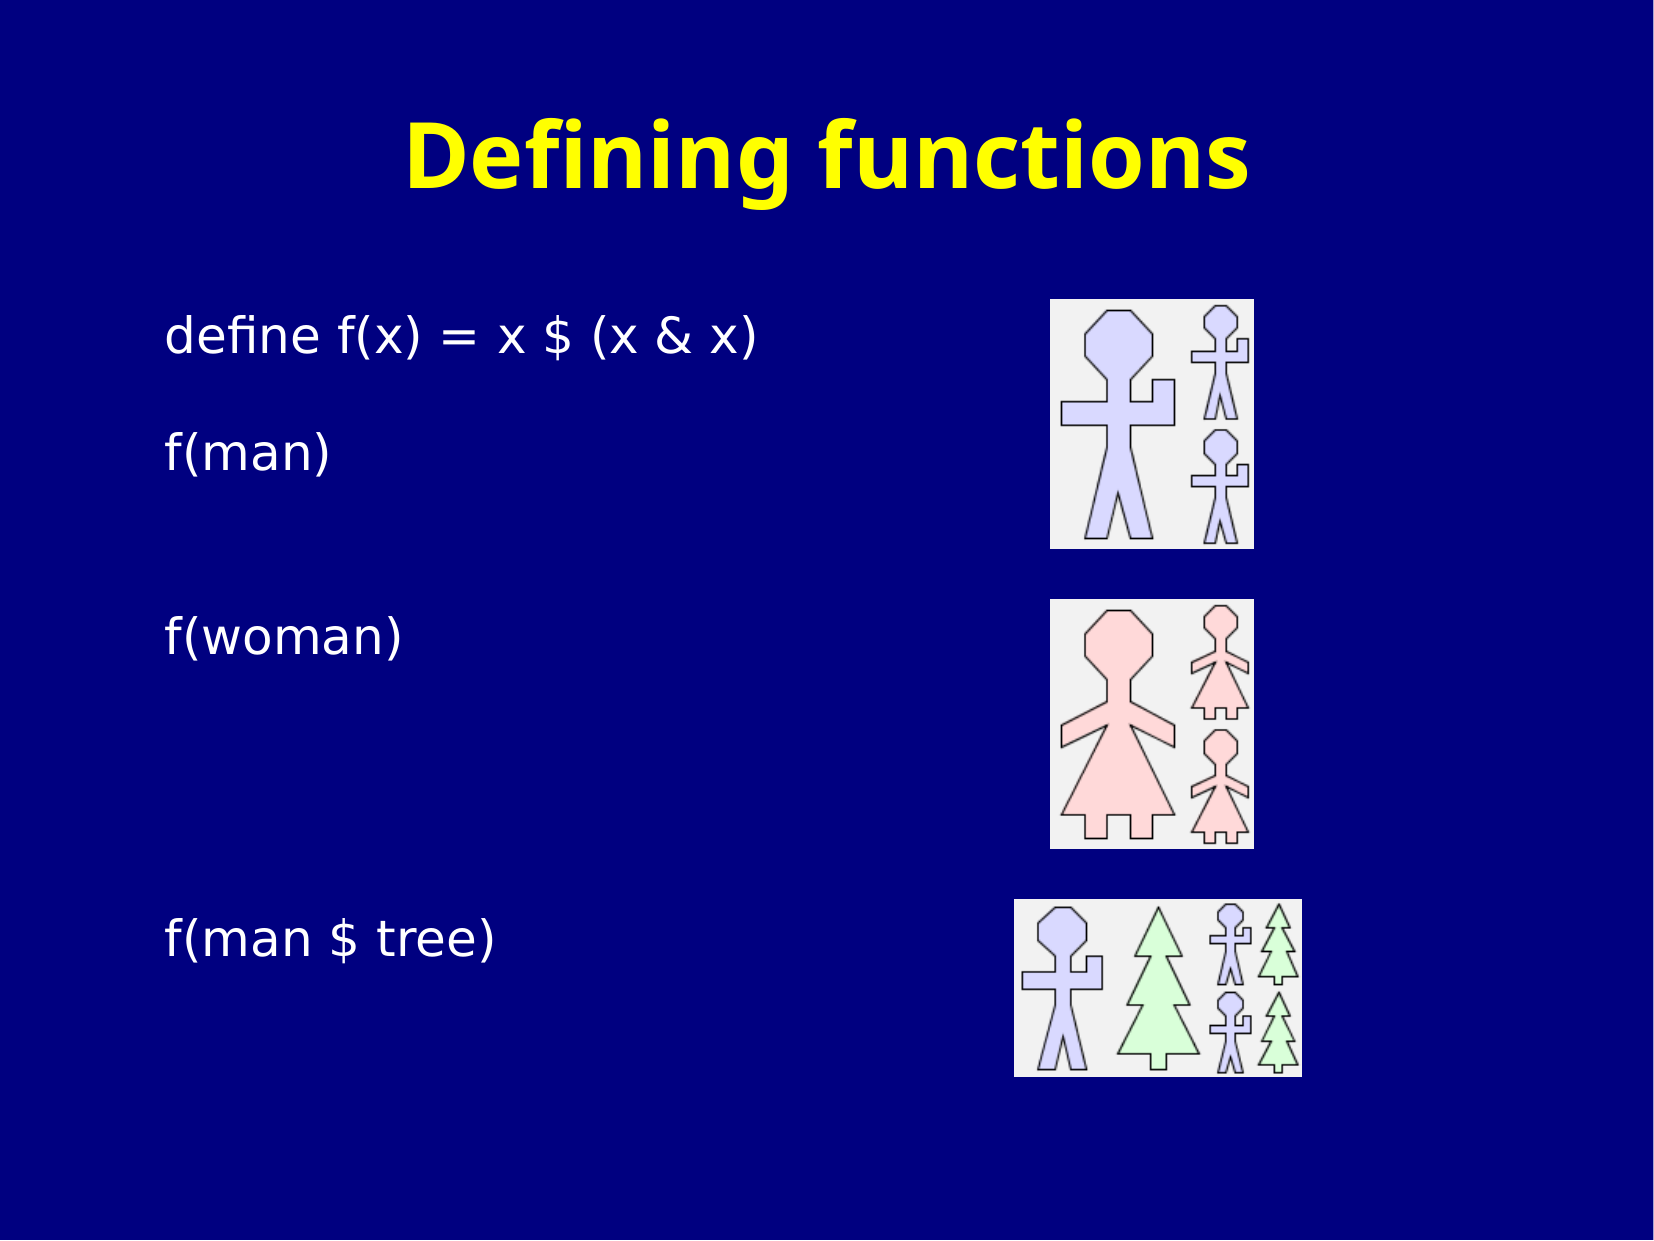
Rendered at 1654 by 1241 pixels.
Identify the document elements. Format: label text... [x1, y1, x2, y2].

picture [1050, 299, 1254, 549]
picture [1050, 599, 1254, 849]
picture [1014, 899, 1302, 1077]
text_box f(woman) [150, 601, 976, 675]
text_box f(man $ tree) [150, 902, 976, 976]
text_box define f(x) = x $ (x & x) f(man) [150, 300, 976, 490]
title Defining functions [82, 56, 1571, 250]
